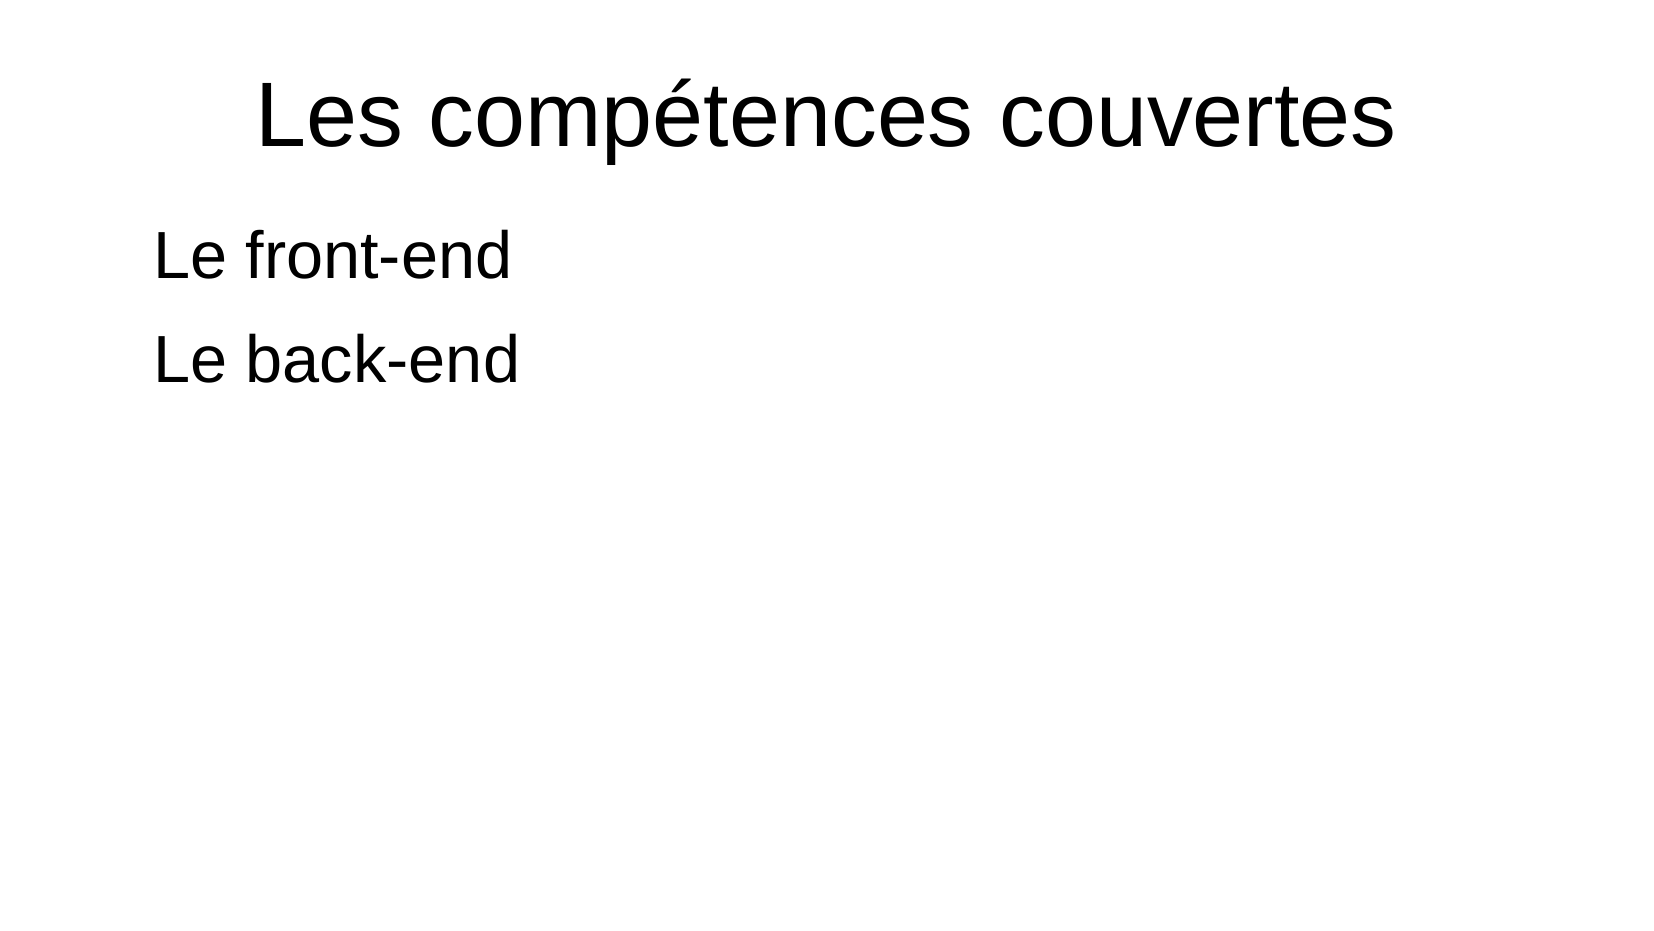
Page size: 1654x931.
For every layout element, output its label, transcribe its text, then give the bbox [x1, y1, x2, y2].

title Les compétences couvertes [82, 37, 1571, 193]
list Le front-end Le back-end [82, 217, 1571, 758]
